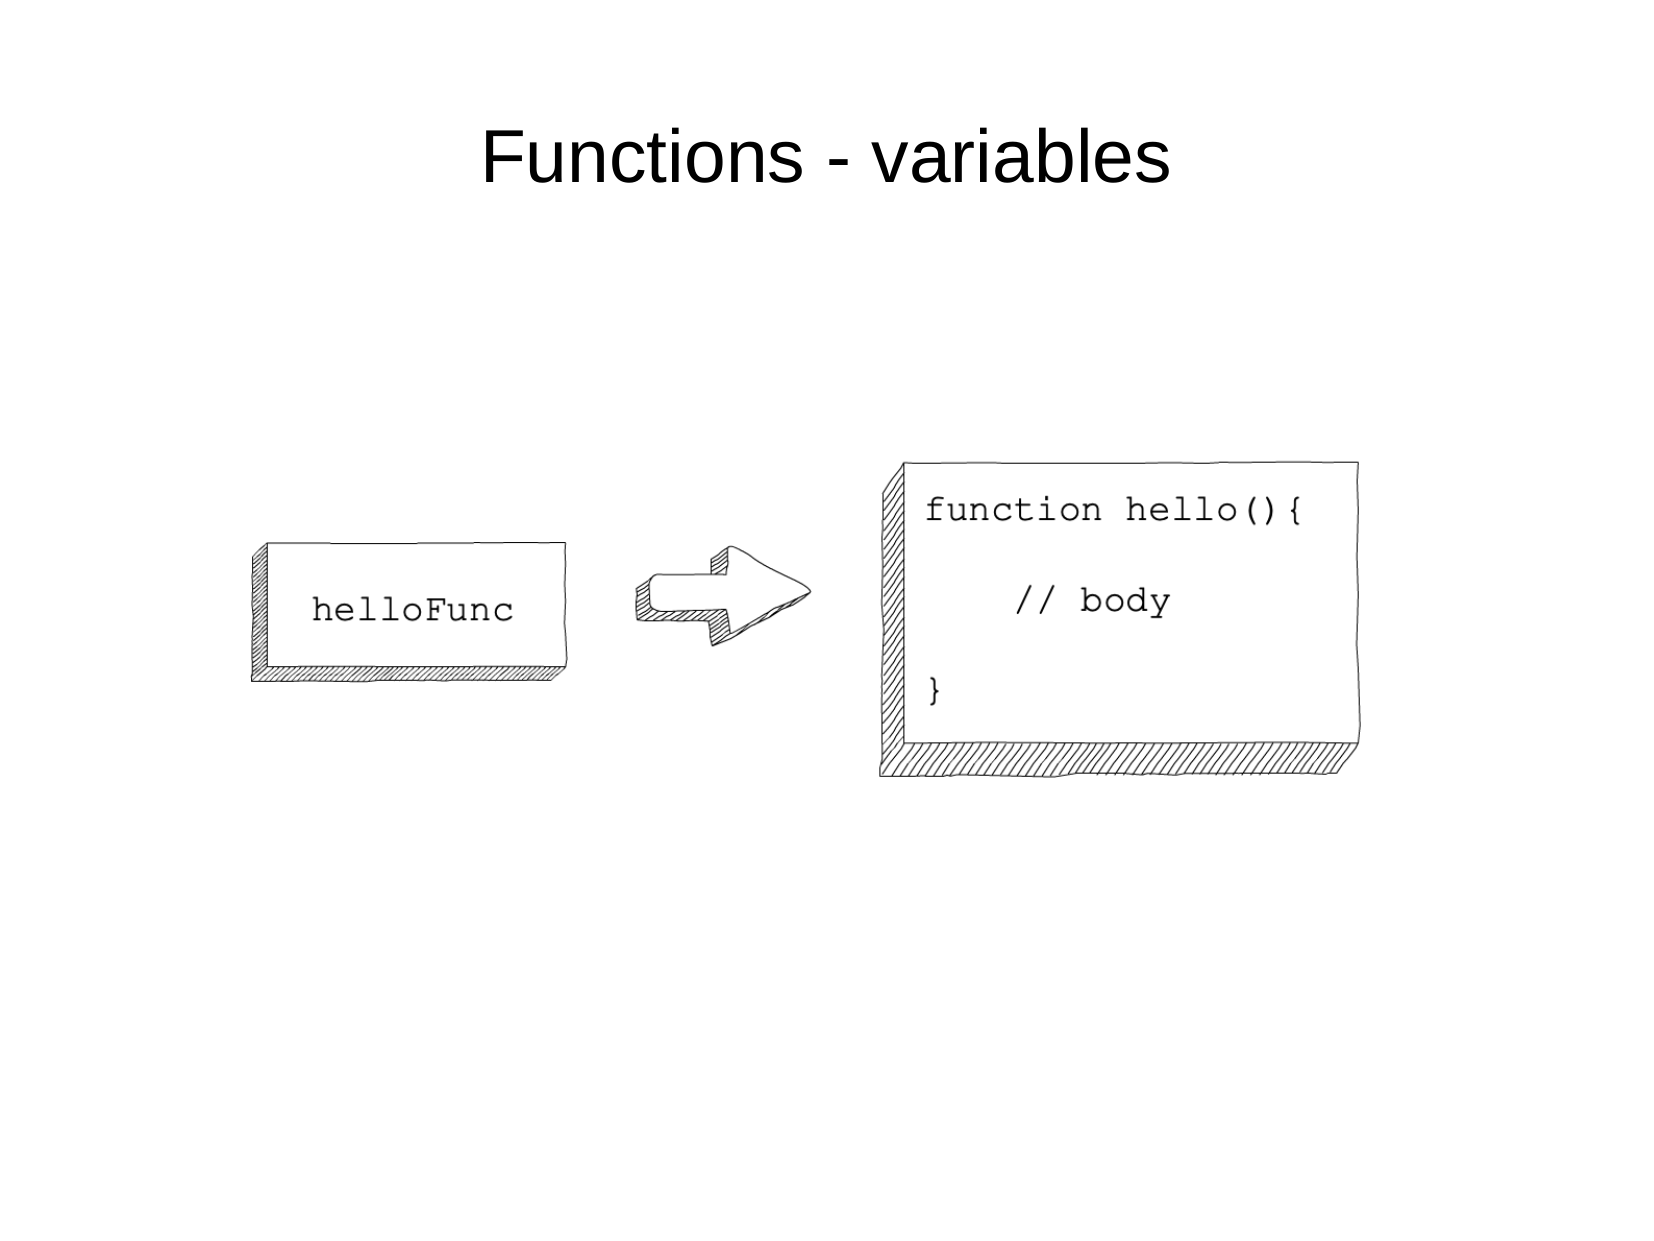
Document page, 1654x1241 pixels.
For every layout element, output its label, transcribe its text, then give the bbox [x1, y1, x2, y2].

picture [224, 397, 1440, 829]
title Functions - variables [82, 49, 1571, 257]
